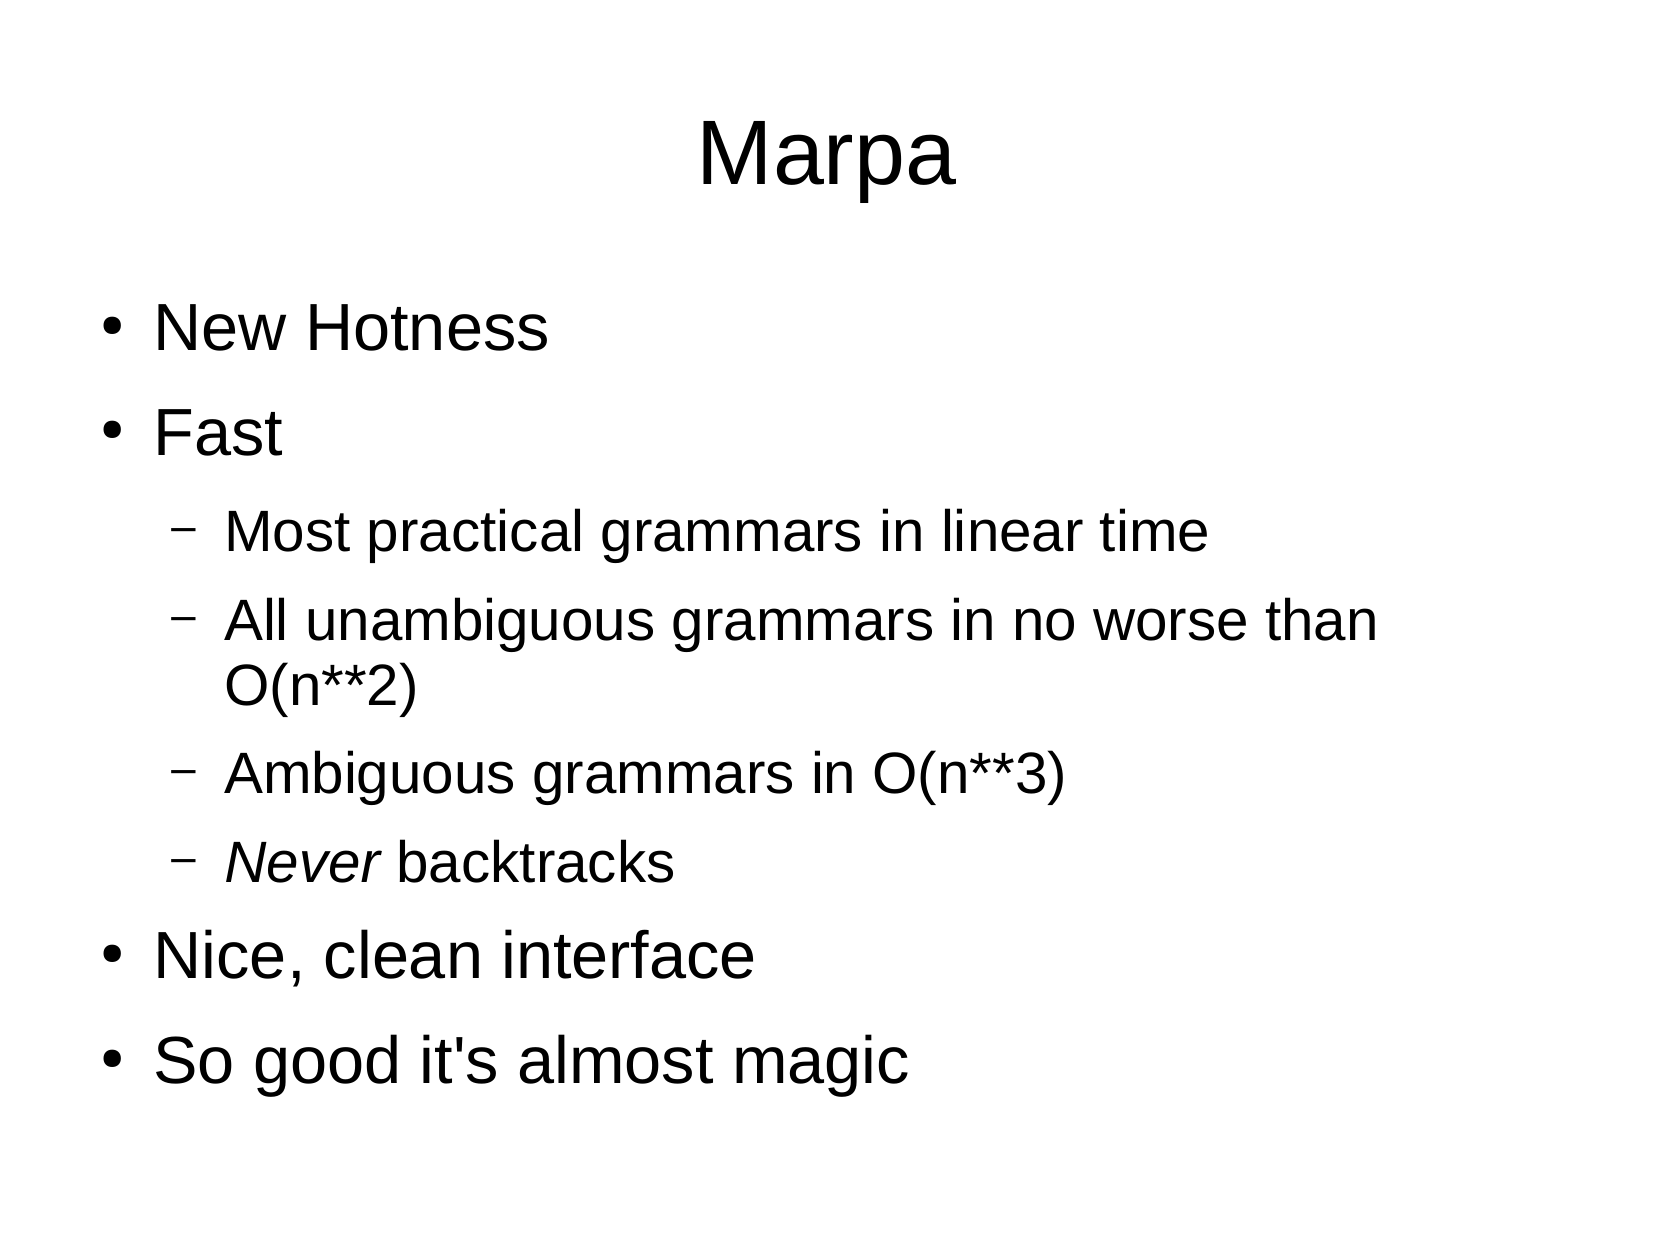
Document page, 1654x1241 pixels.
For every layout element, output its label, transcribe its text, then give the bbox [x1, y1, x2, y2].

list New Hotness Fast Most practical grammars in linear time All unambiguous grammars in no worse than O(n**2) Ambiguous grammars in O(n**3) Never backtracks Nice, clean interface So good it's almost magic [82, 290, 1538, 1171]
title Marpa [82, 49, 1571, 257]
